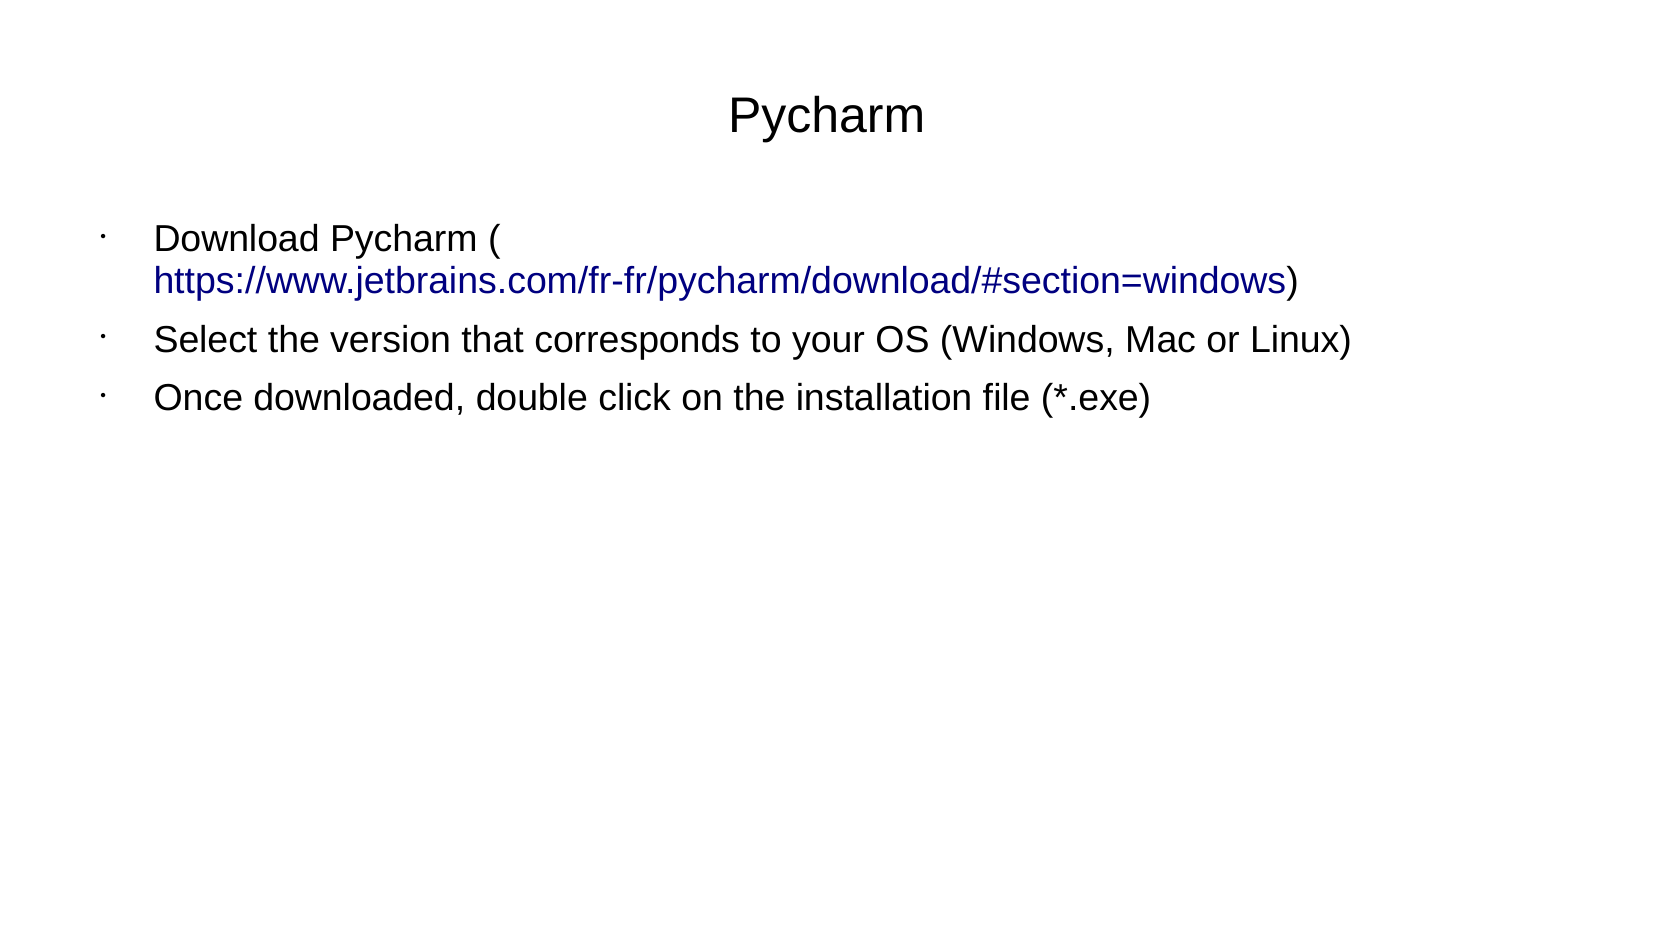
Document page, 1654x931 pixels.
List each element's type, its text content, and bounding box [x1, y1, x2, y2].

list Download Pycharm (https://www.jetbrains.com/fr-fr/pycharm/download/#section=windows) Select the version that corresponds to your OS (Windows, Mac or Linux) Once downloaded, double click on the installation file (*.exe) [82, 217, 1571, 758]
title Pycharm [82, 37, 1571, 193]
